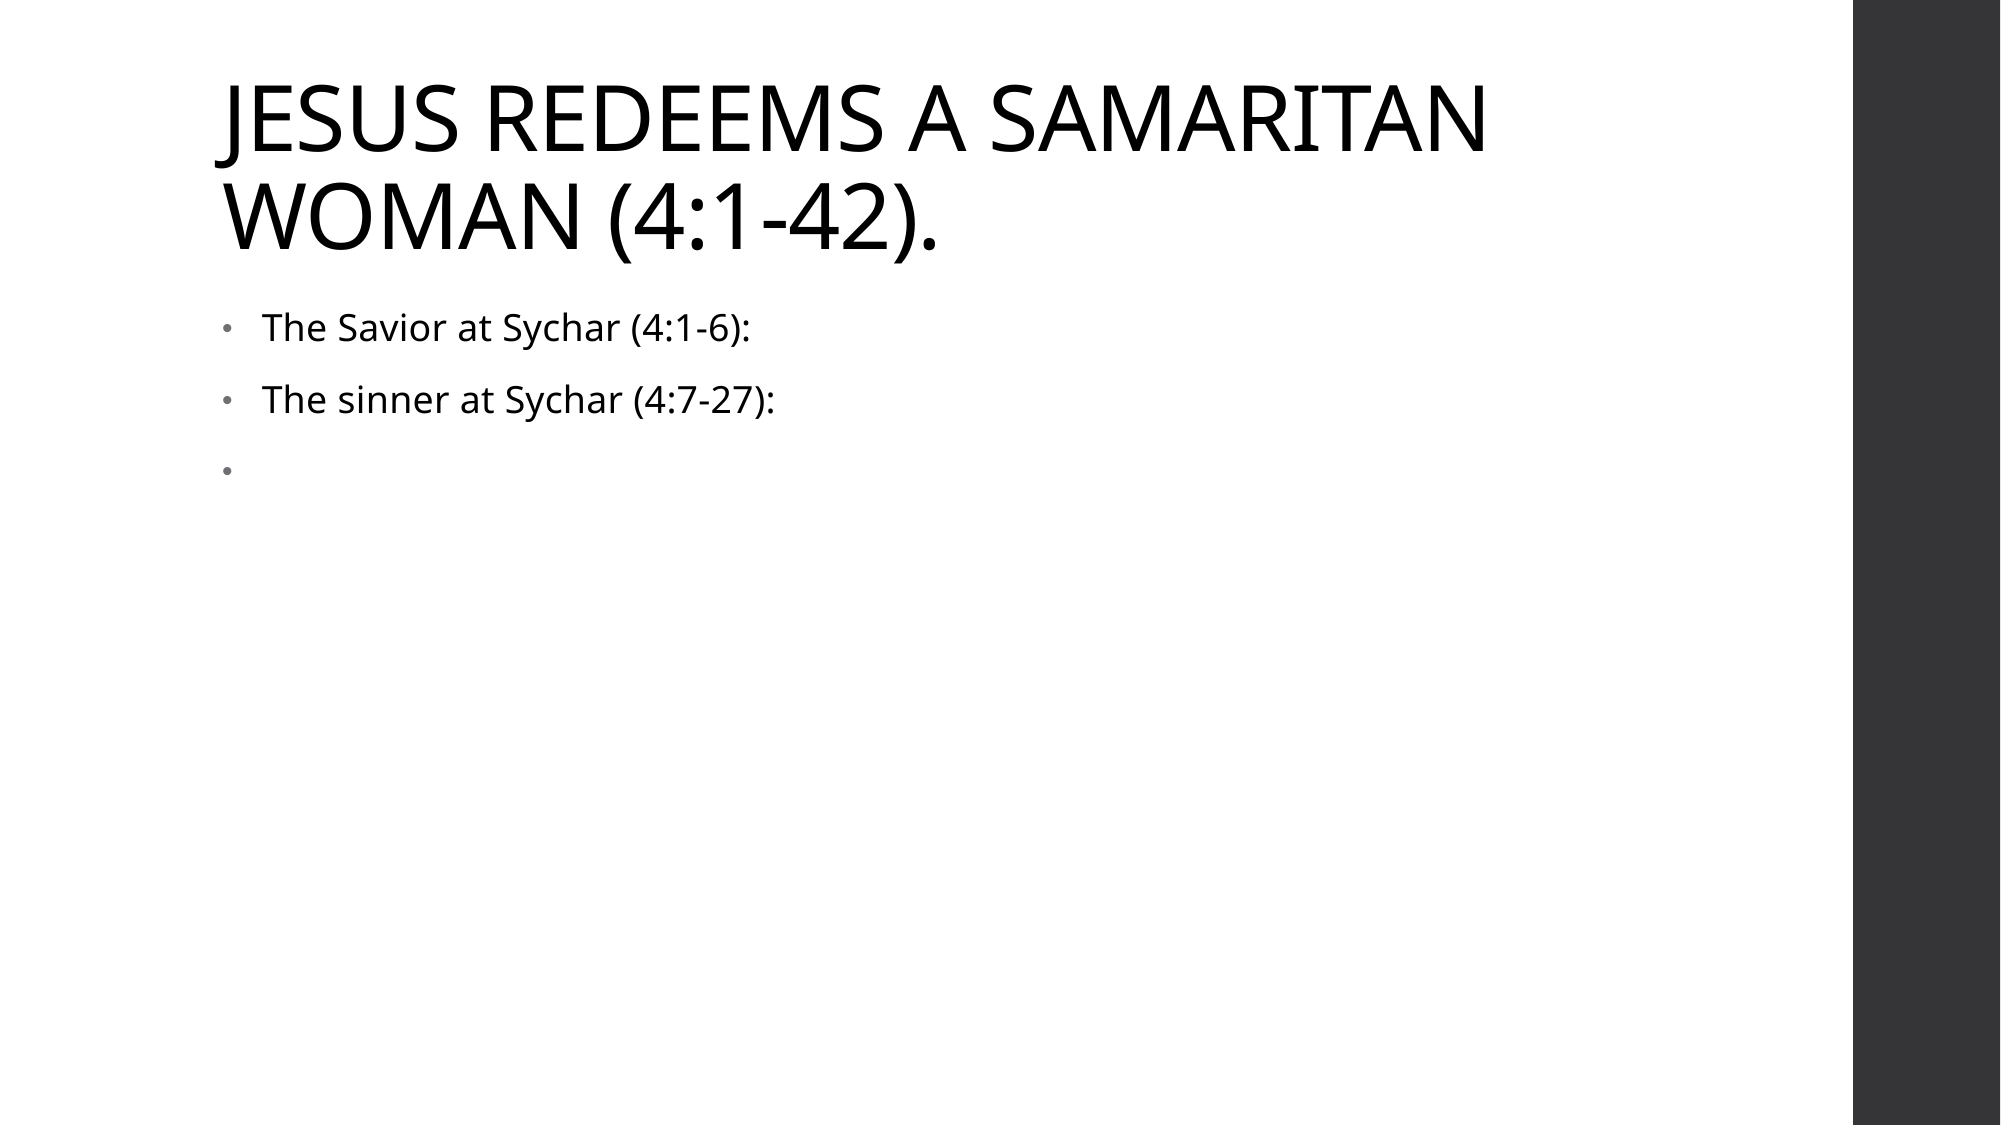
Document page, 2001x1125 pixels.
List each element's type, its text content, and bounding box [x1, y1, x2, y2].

list The Savior at Sychar (4:1-6): The sinner at Sychar (4:7-27): [206, 299, 1617, 1014]
title JESUS REDEEMS A SAMARITAN WOMAN (4:1-42). [206, 60, 1797, 278]
